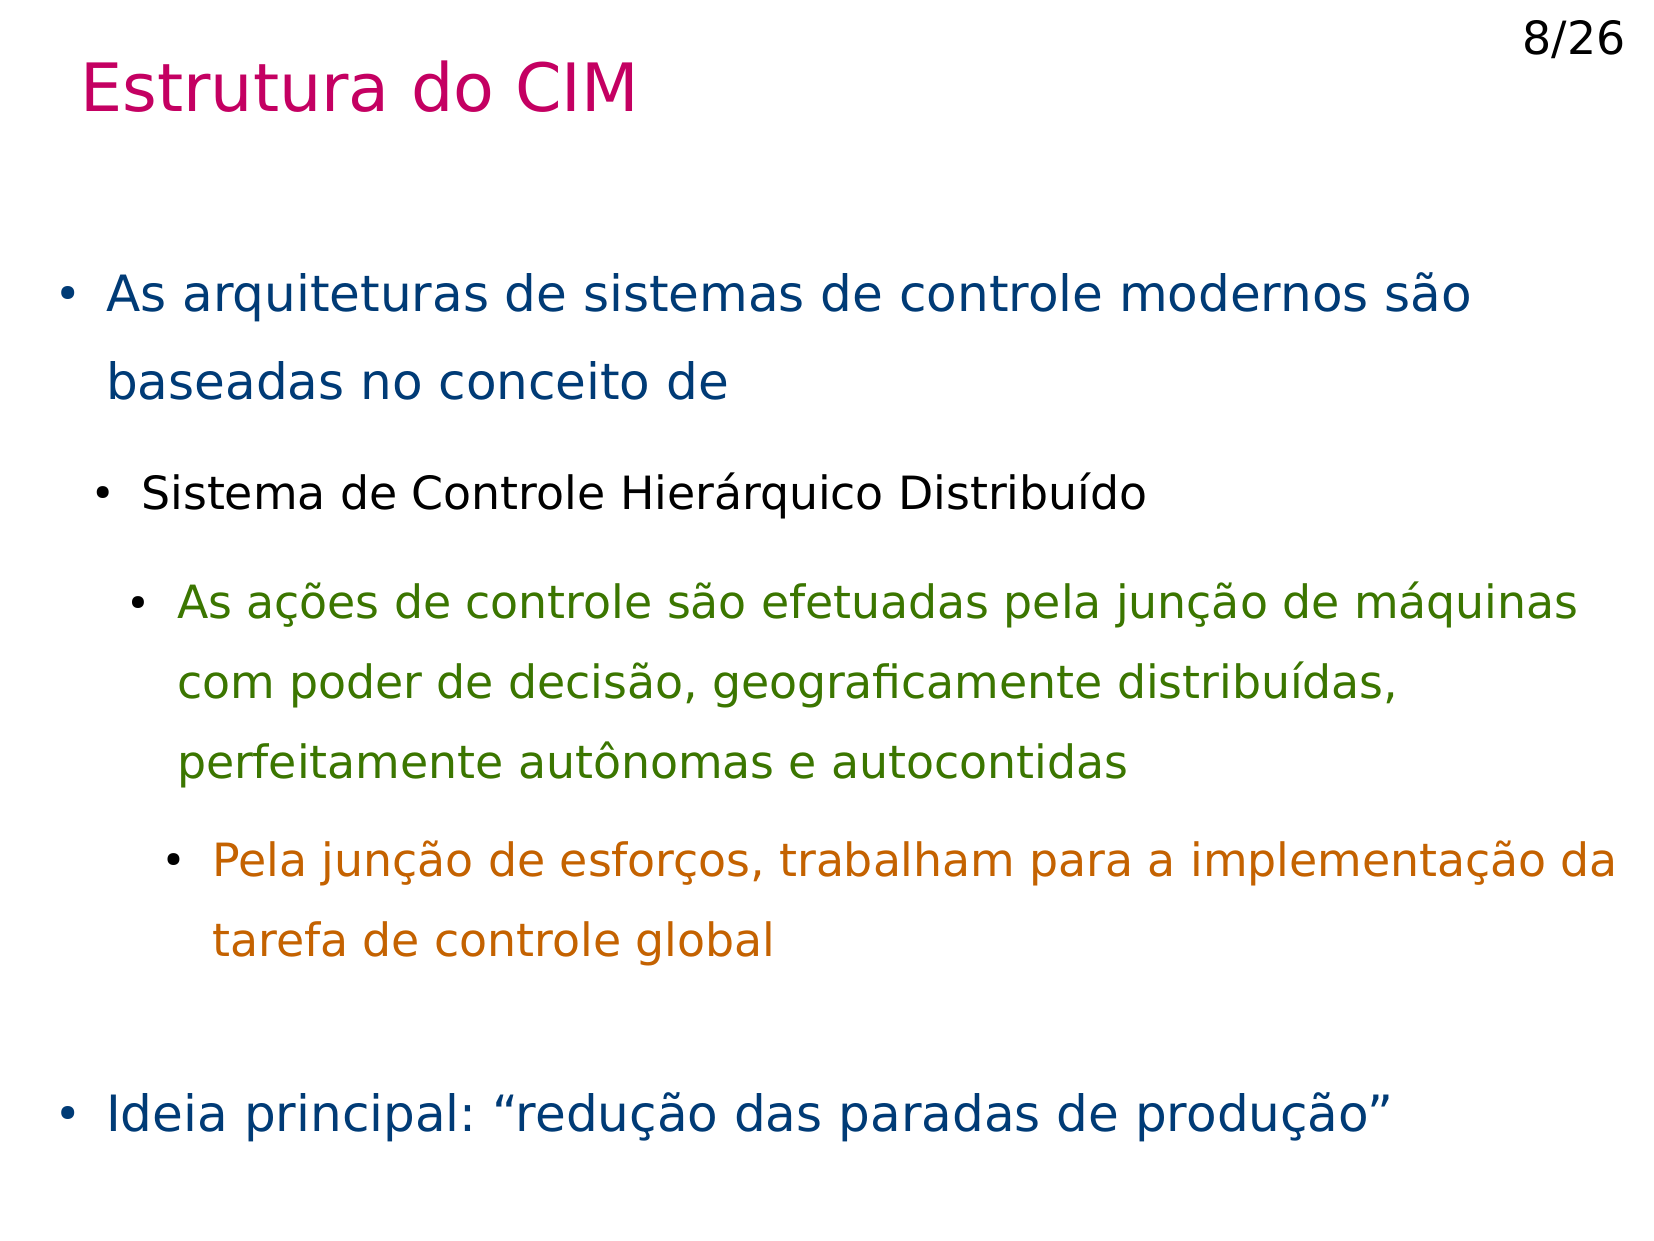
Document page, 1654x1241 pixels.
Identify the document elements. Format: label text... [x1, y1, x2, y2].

list As arquiteturas de sistemas de controle modernos são baseadas no conceito de Sistema de Controle Hierárquico Distribuído As ações de controle são efetuadas pela junção de máquinas com poder de decisão, geograficamente distribuídas, perfeitamente autônomas e autocontidas Pela junção de esforços, trabalham para a implementação da tarefa de controle global Ideia principal: “redução das paradas de produção” [59, 236, 1625, 1211]
title Estrutura do CIM [59, 29, 1625, 148]
